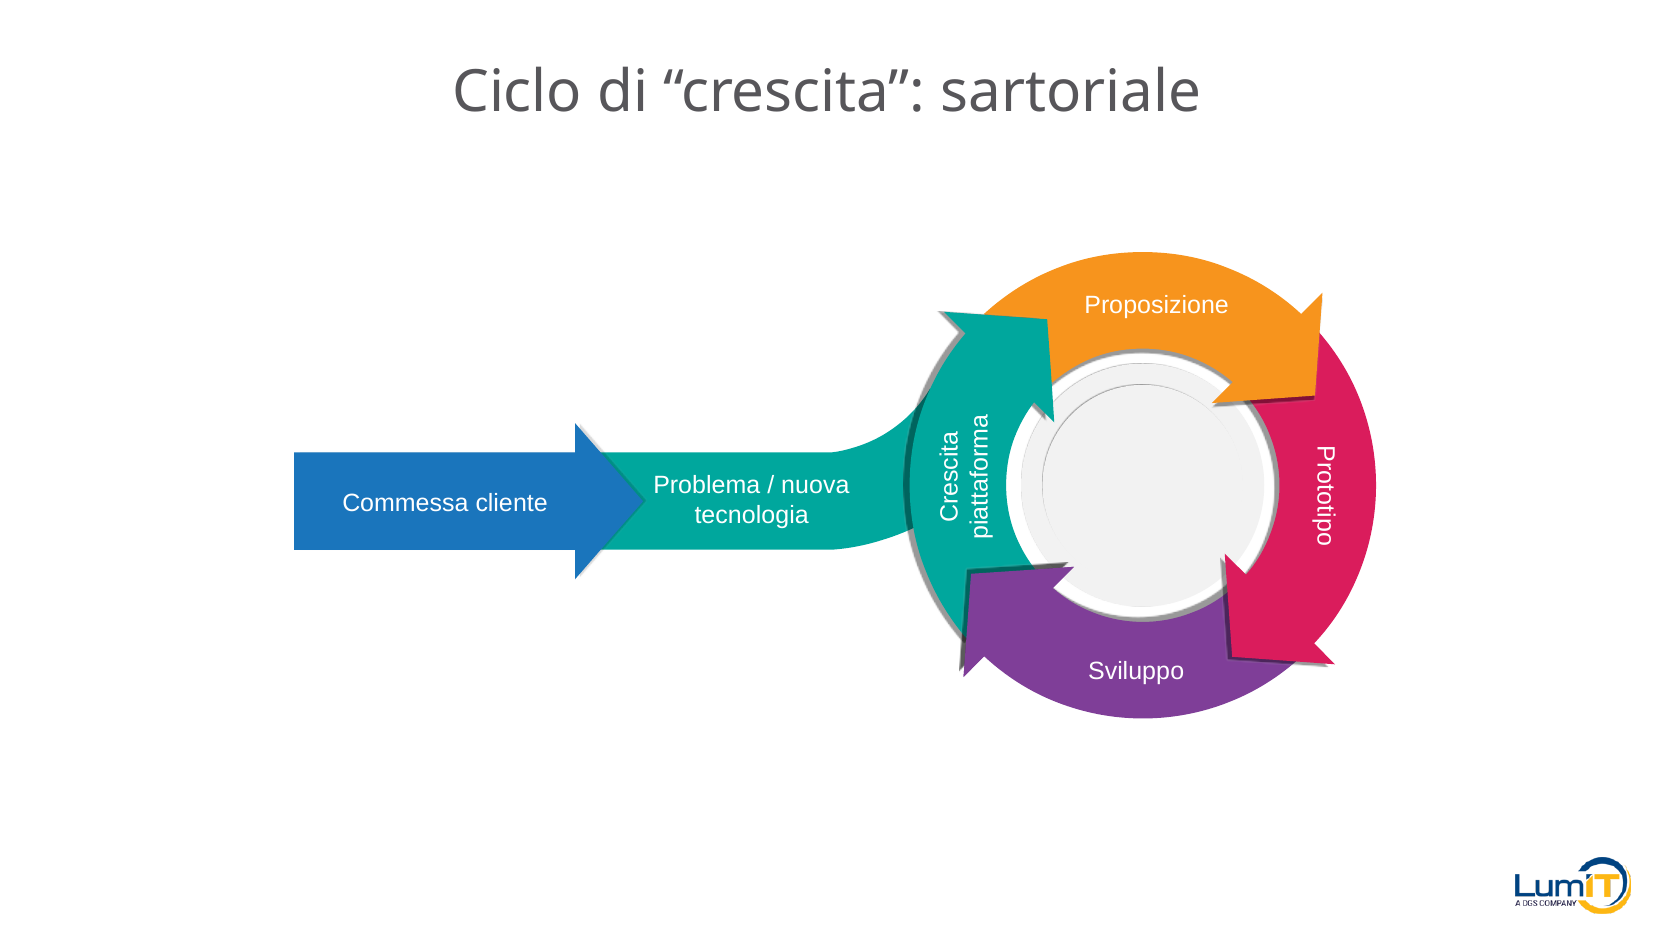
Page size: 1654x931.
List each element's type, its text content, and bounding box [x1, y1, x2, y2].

text_box Ciclo di “crescita”: sartoriale [124, 37, 1530, 149]
text_box [294, 394, 926, 580]
text_box Commessa cliente [307, 480, 583, 522]
text_box Prototipo [1307, 417, 1349, 575]
text_box Proposizione [1064, 282, 1250, 324]
picture [1515, 857, 1631, 914]
text_box Crescita piattaforma [926, 365, 968, 589]
text_box Problema / nuova tecnologia [630, 462, 874, 540]
text_box Sviluppo [1044, 648, 1229, 690]
text_box [933, 252, 1377, 719]
